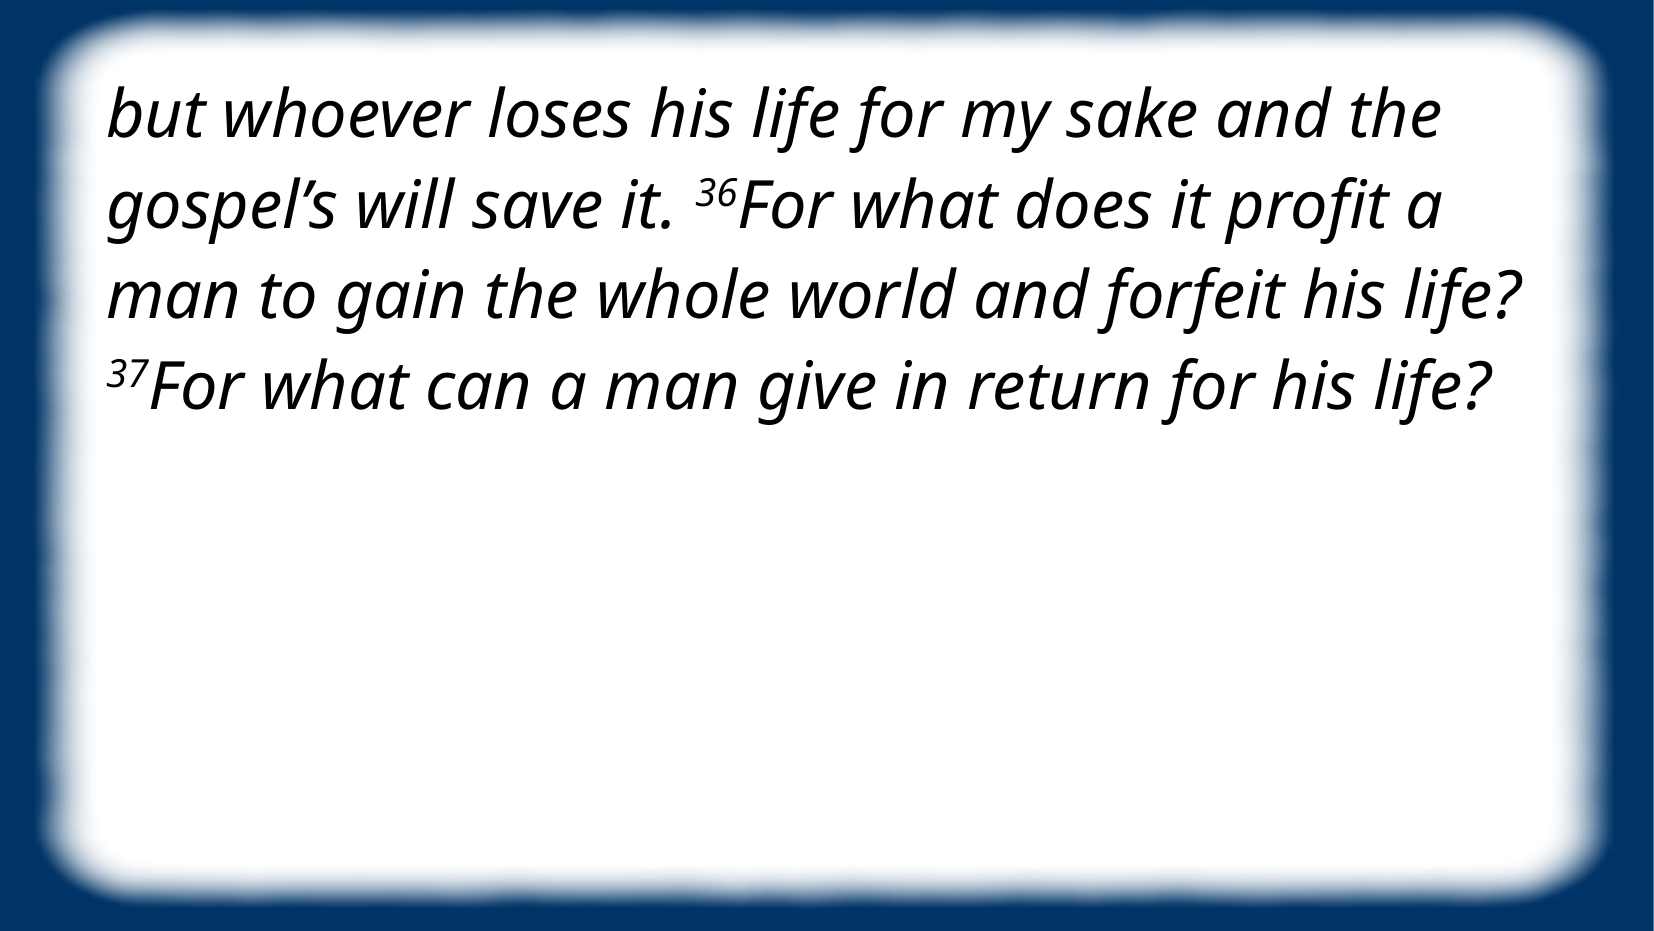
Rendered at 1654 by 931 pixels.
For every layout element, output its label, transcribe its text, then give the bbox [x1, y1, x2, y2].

picture [0, 0, 1654, 931]
text_box but whoever loses his life for my sake and the gospel’s will save it. 36For what does it profit a man to gain the whole world and forfeit his life? 37For what can a man give in return for his life? [91, 58, 1607, 429]
